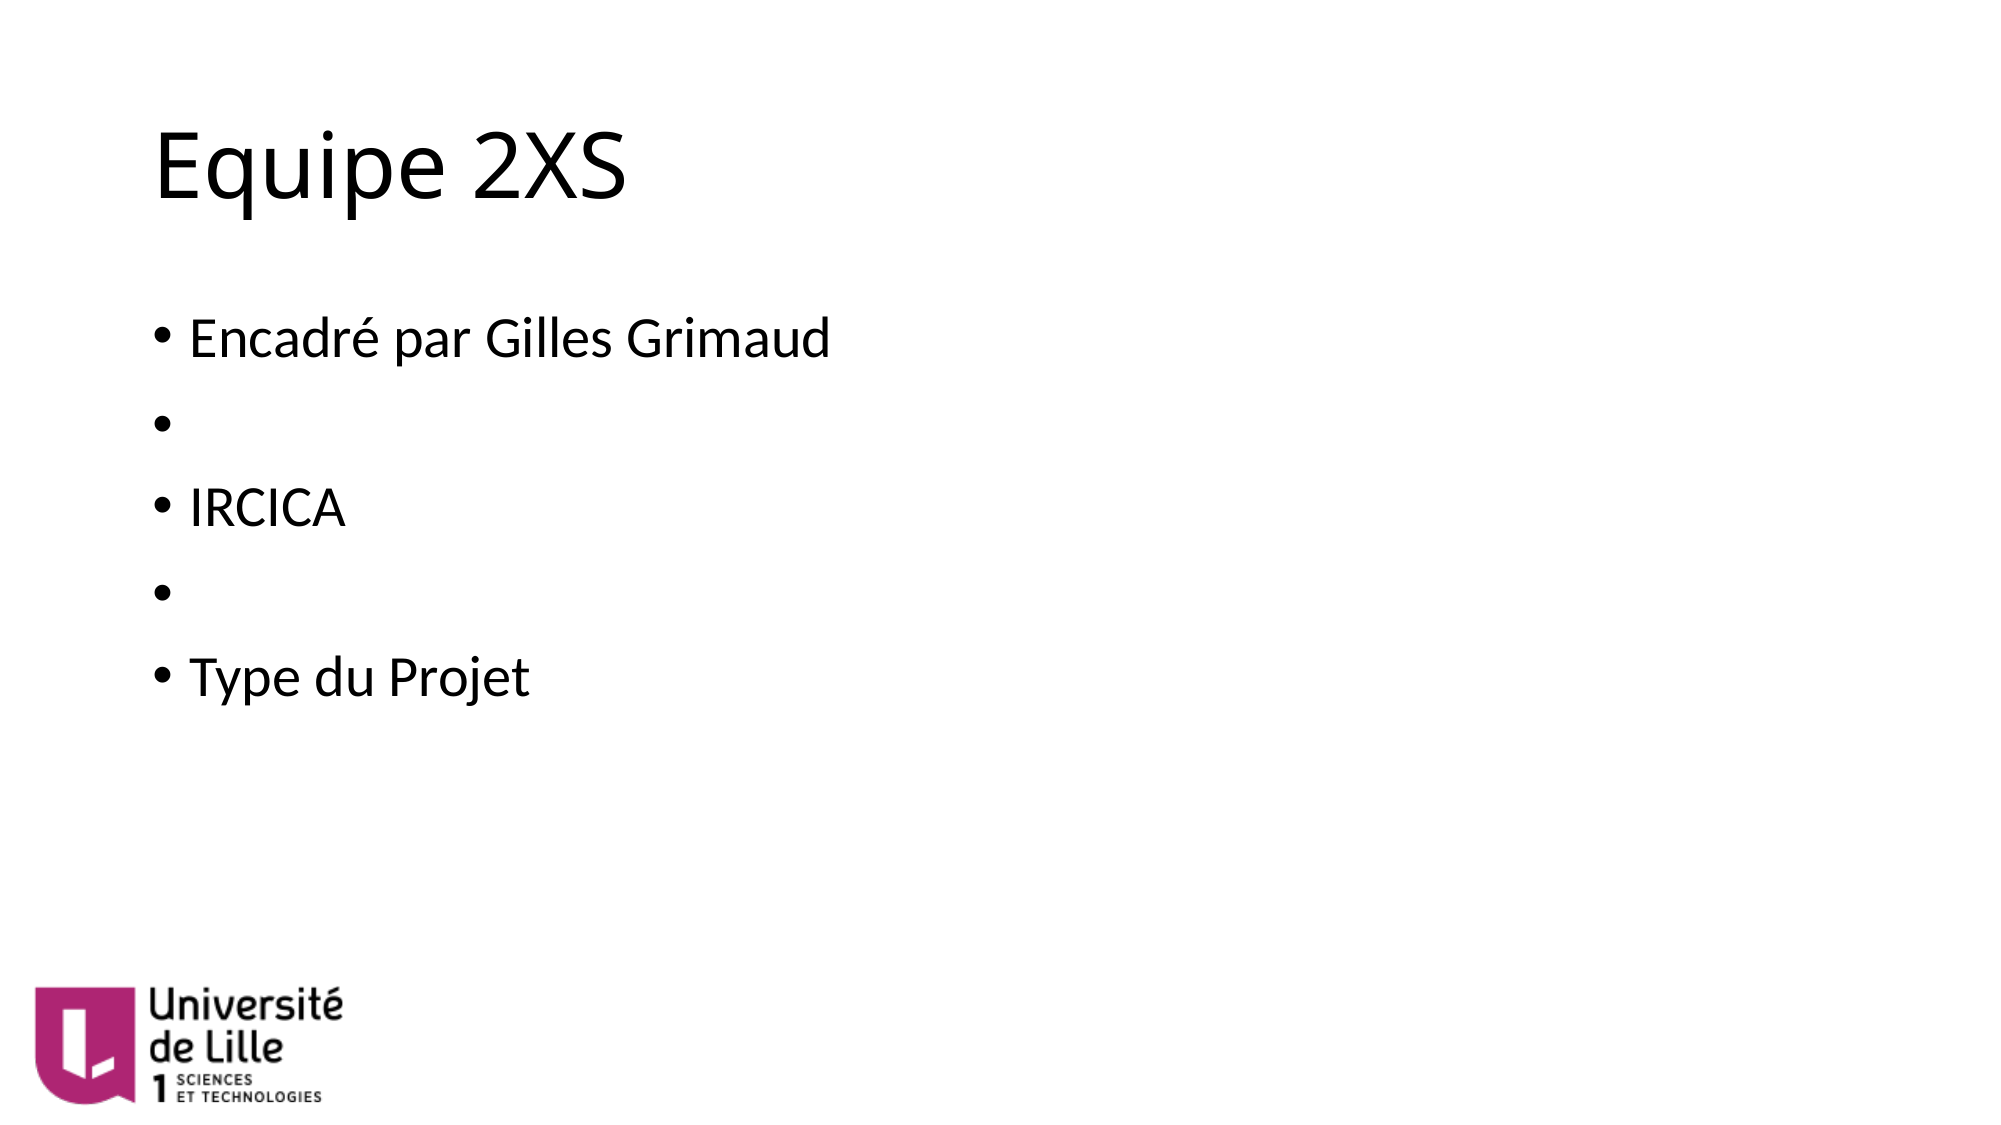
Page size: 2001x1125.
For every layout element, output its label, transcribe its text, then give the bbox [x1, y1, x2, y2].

list Encadré par Gilles Grimaud IRCICA Type du Projet [137, 299, 1863, 1014]
title Equipe 2XS [137, 59, 1863, 278]
